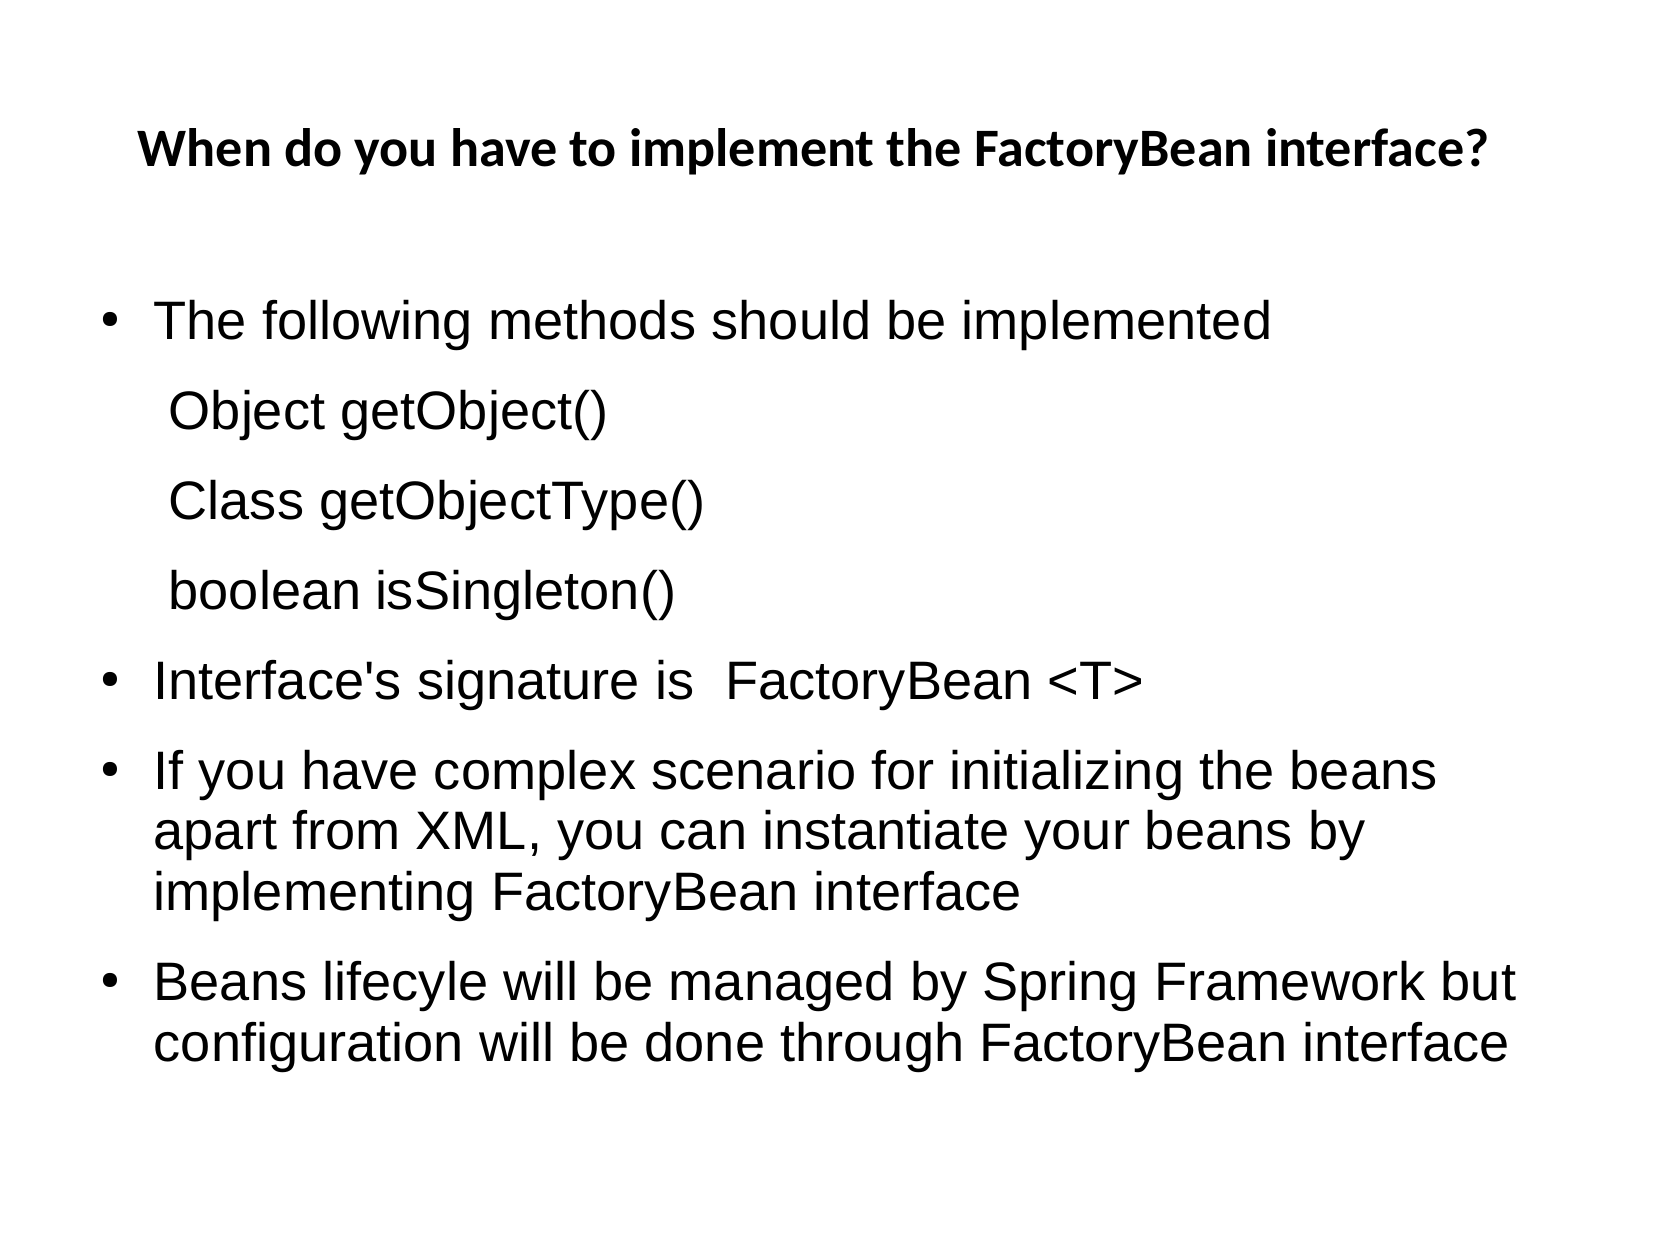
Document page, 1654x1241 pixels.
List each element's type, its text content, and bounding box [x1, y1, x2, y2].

list The following methods should be implemented Object getObject() Class getObjectType() boolean isSingleton() Interface's signature is FactoryBean <T> If you have complex scenario for initializing the beans apart from XML, you can instantiate your beans by implementing FactoryBean interface Beans lifecyle will be managed by Spring Framework but configuration will be done through FactoryBean interface [82, 290, 1571, 1178]
title When do you have to implement the FactoryBean interface? [82, 49, 1571, 257]
